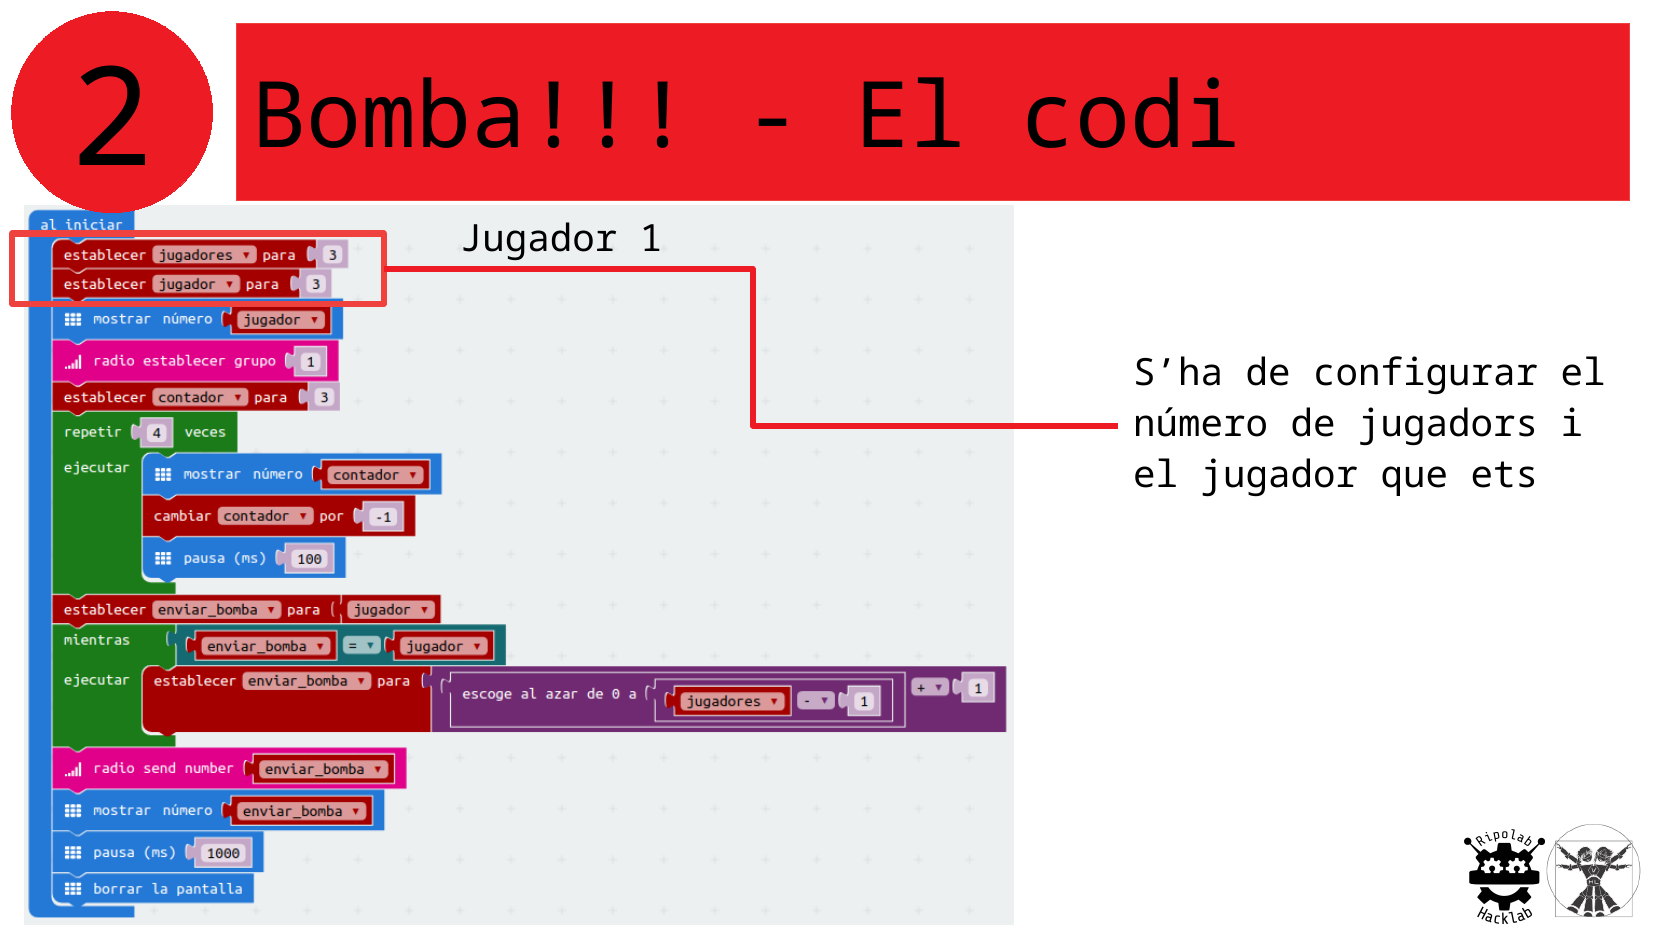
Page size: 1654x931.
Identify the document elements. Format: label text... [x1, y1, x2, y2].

picture [24, 237, 381, 301]
text_box 2 [11, 11, 213, 213]
picture [1464, 820, 1642, 924]
picture [24, 272, 1014, 925]
text_box S’ha de configurar el número de jugadors i el jugador que ets [1118, 338, 1624, 513]
text_box Bomba!!! - El codi [236, 23, 1630, 201]
picture [712, 205, 1014, 423]
text_box Jugador 1 [445, 203, 712, 266]
picture [24, 205, 445, 266]
